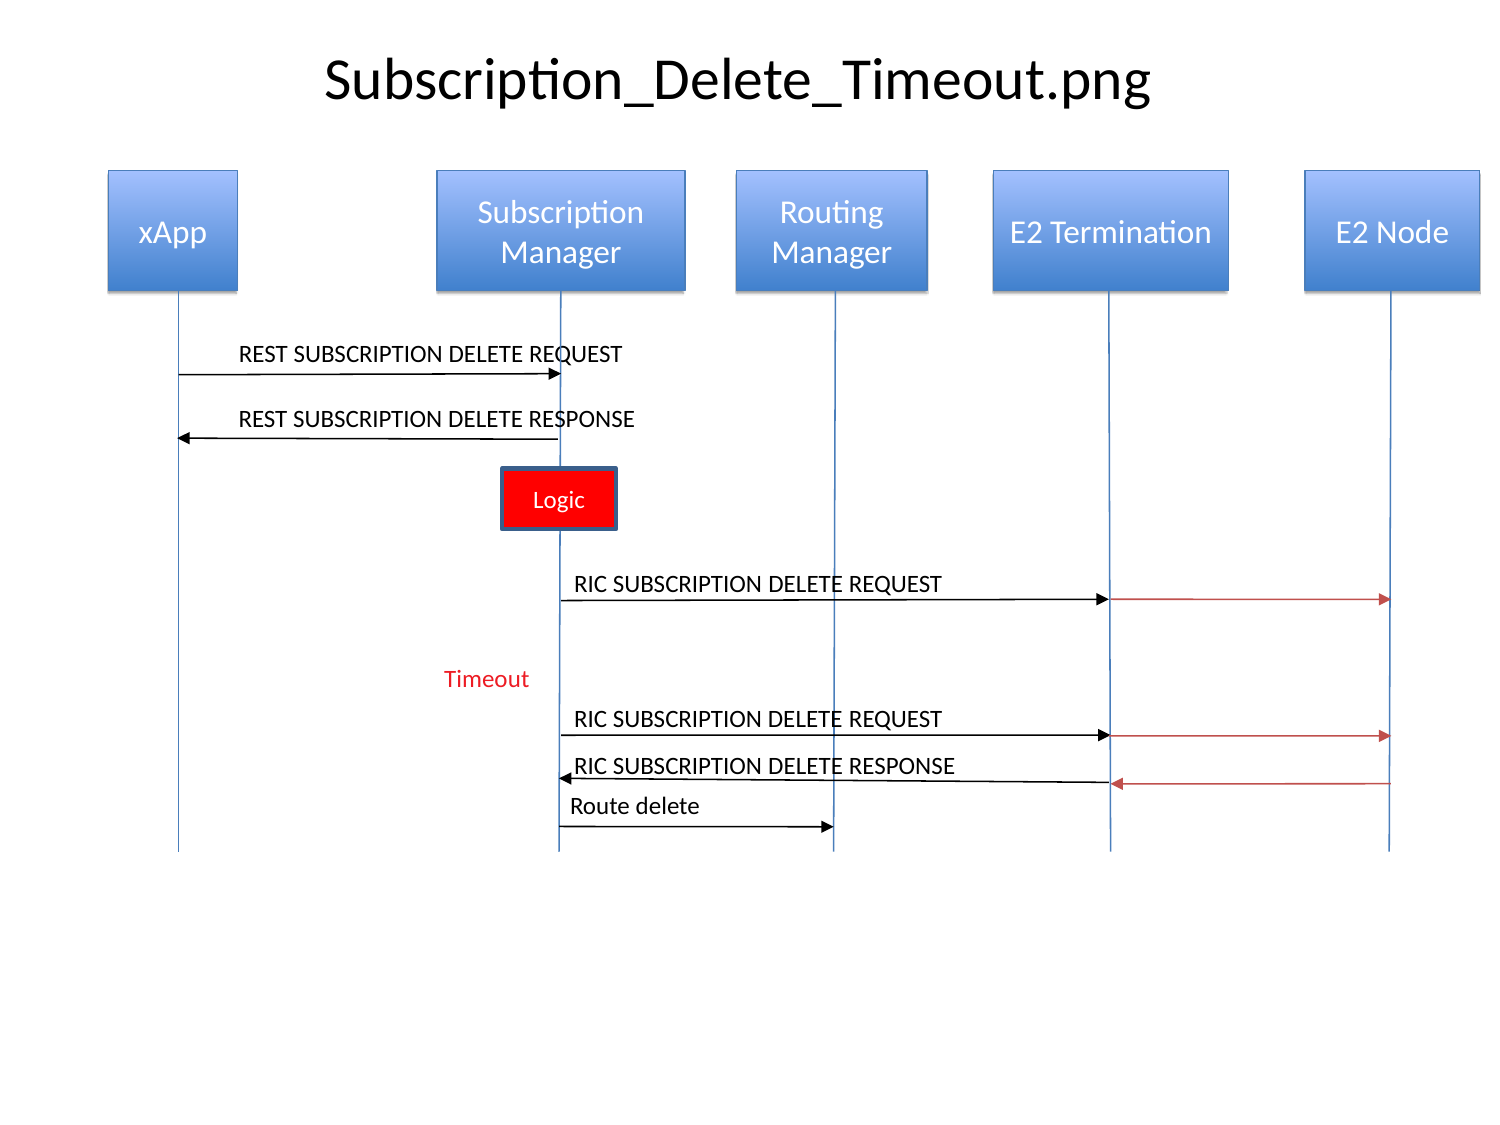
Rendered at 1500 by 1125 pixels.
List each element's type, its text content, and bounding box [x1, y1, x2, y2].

text_box Routing Manager [736, 170, 928, 291]
text_box xApp [108, 170, 238, 291]
text_box Logic [502, 468, 617, 530]
text_box Timeout [429, 654, 573, 700]
text_box RIC SUBSCRIPTION DELETE REQUEST [559, 559, 1063, 605]
text_box REST SUBSCRIPTION DELETE REQUEST [224, 330, 559, 373]
text_box REST SUBSCRIPTION DELETE RESPONSE [223, 395, 651, 441]
text_box Route delete [555, 781, 762, 827]
text_box RIC SUBSCRIPTION DELETE RESPONSE [559, 742, 1075, 788]
text_box RIC SUBSCRIPTION DELETE REQUEST [559, 695, 1063, 741]
text_box Subscription Manager [437, 170, 686, 291]
text_box REST SUBSCRIPTION DELETE REQUEST [562, 330, 639, 376]
text_box E2 Termination [993, 170, 1229, 291]
text_box E2 Node [1305, 170, 1480, 291]
title Subscription_Delete_Timeout.png [63, 32, 1414, 120]
